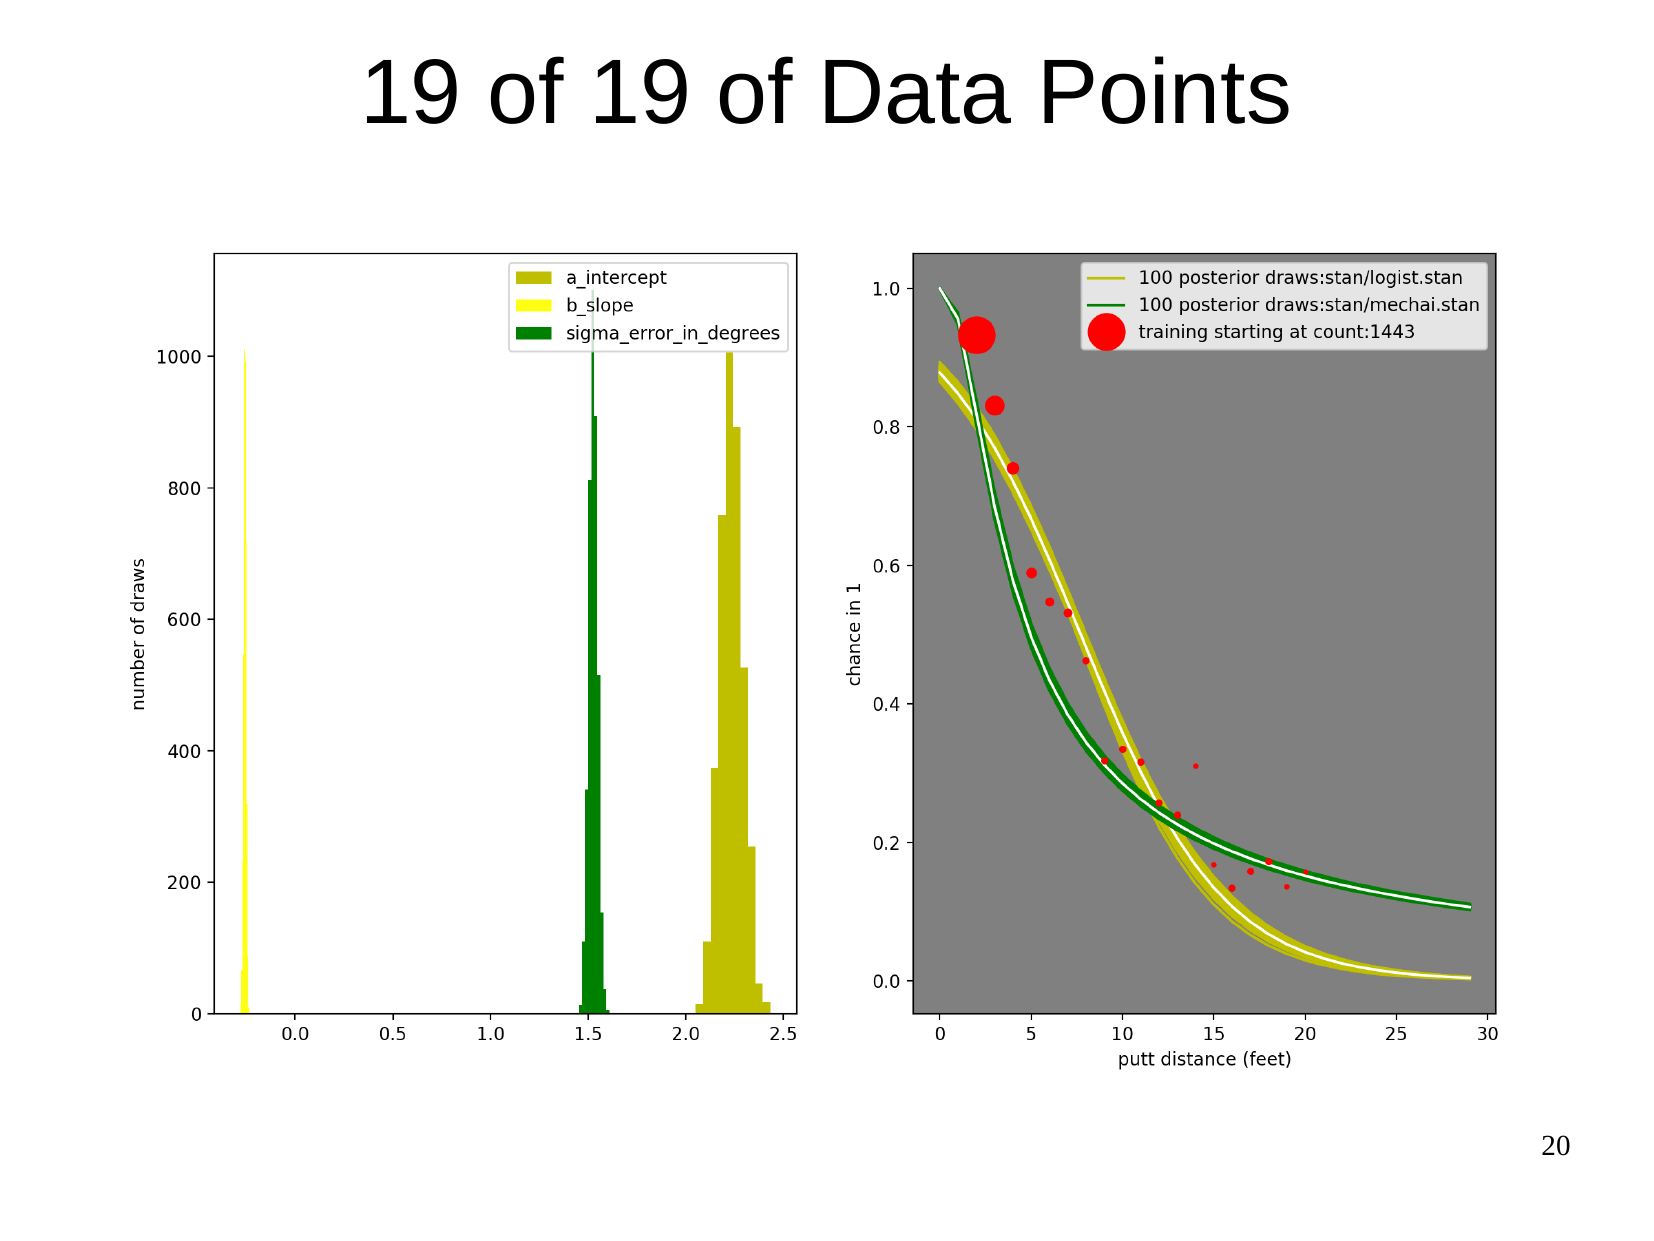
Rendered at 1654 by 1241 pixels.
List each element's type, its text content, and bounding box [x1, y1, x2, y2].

picture [7, 135, 1654, 1122]
title 19 of 19 of Data Points [82, 40, 1571, 135]
